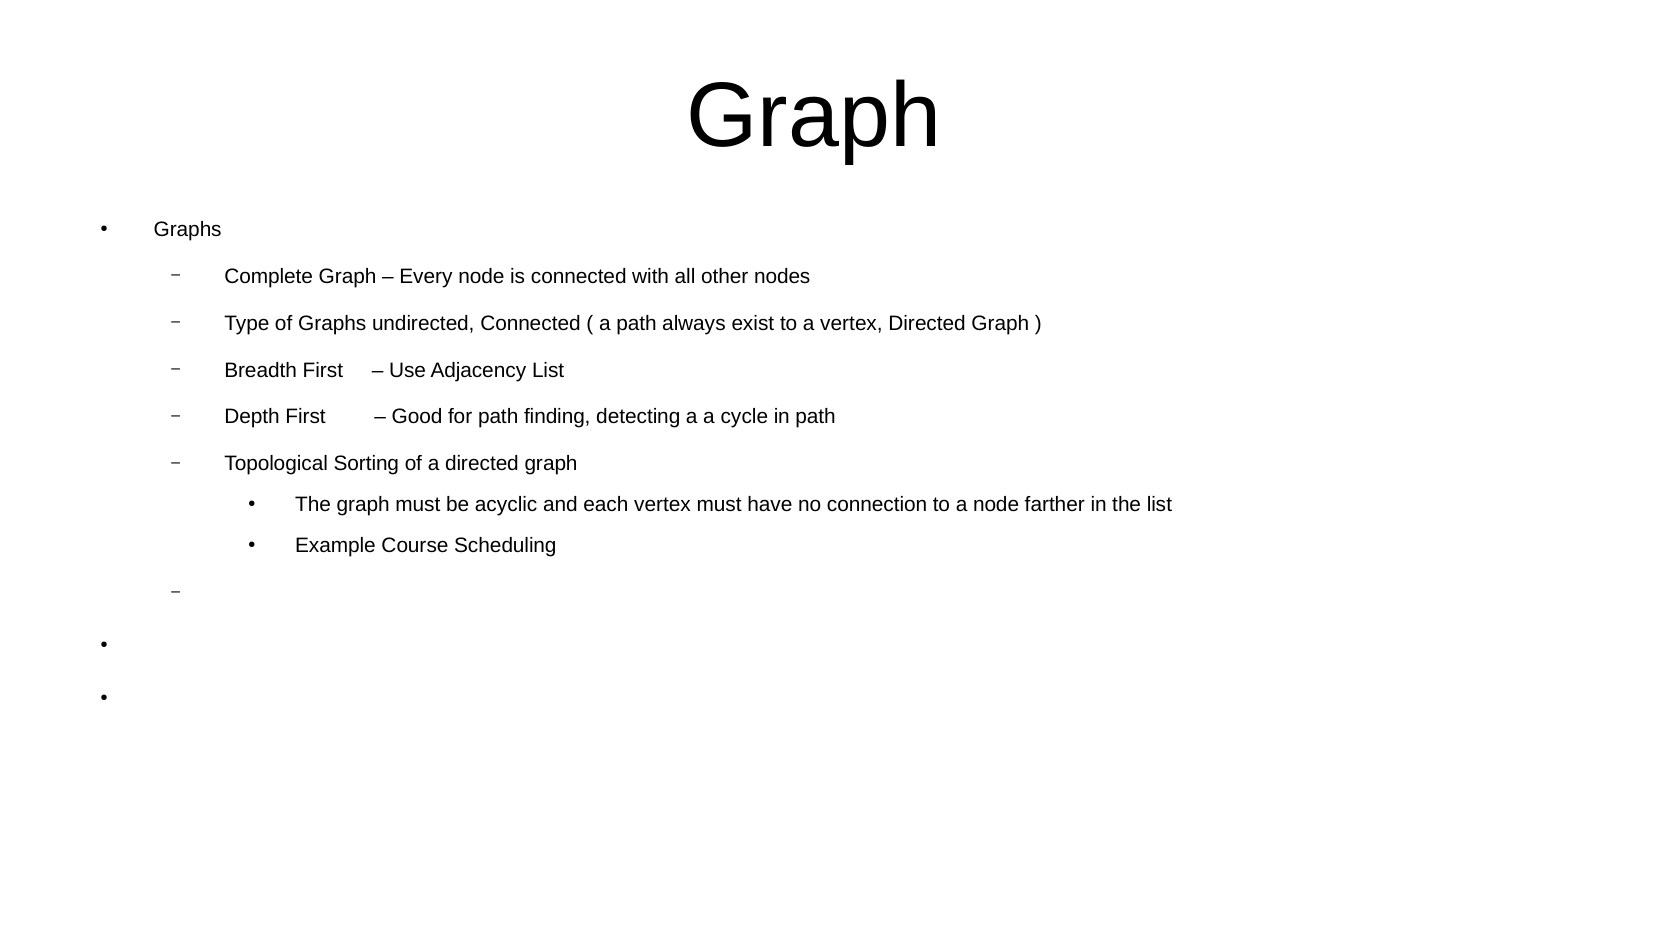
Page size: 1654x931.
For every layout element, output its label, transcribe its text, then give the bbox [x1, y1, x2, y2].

list Graphs Complete Graph – Every node is connected with all other nodes Type of Graphs undirected, Connected ( a path always exist to a vertex, Directed Graph ) Breadth First – Use Adjacency List Depth First – Good for path finding, detecting a a cycle in path Topological Sorting of a directed graph The graph must be acyclic and each vertex must have no connection to a node farther in the list Example Course Scheduling [82, 217, 1636, 916]
title Graph [82, 37, 1571, 193]
